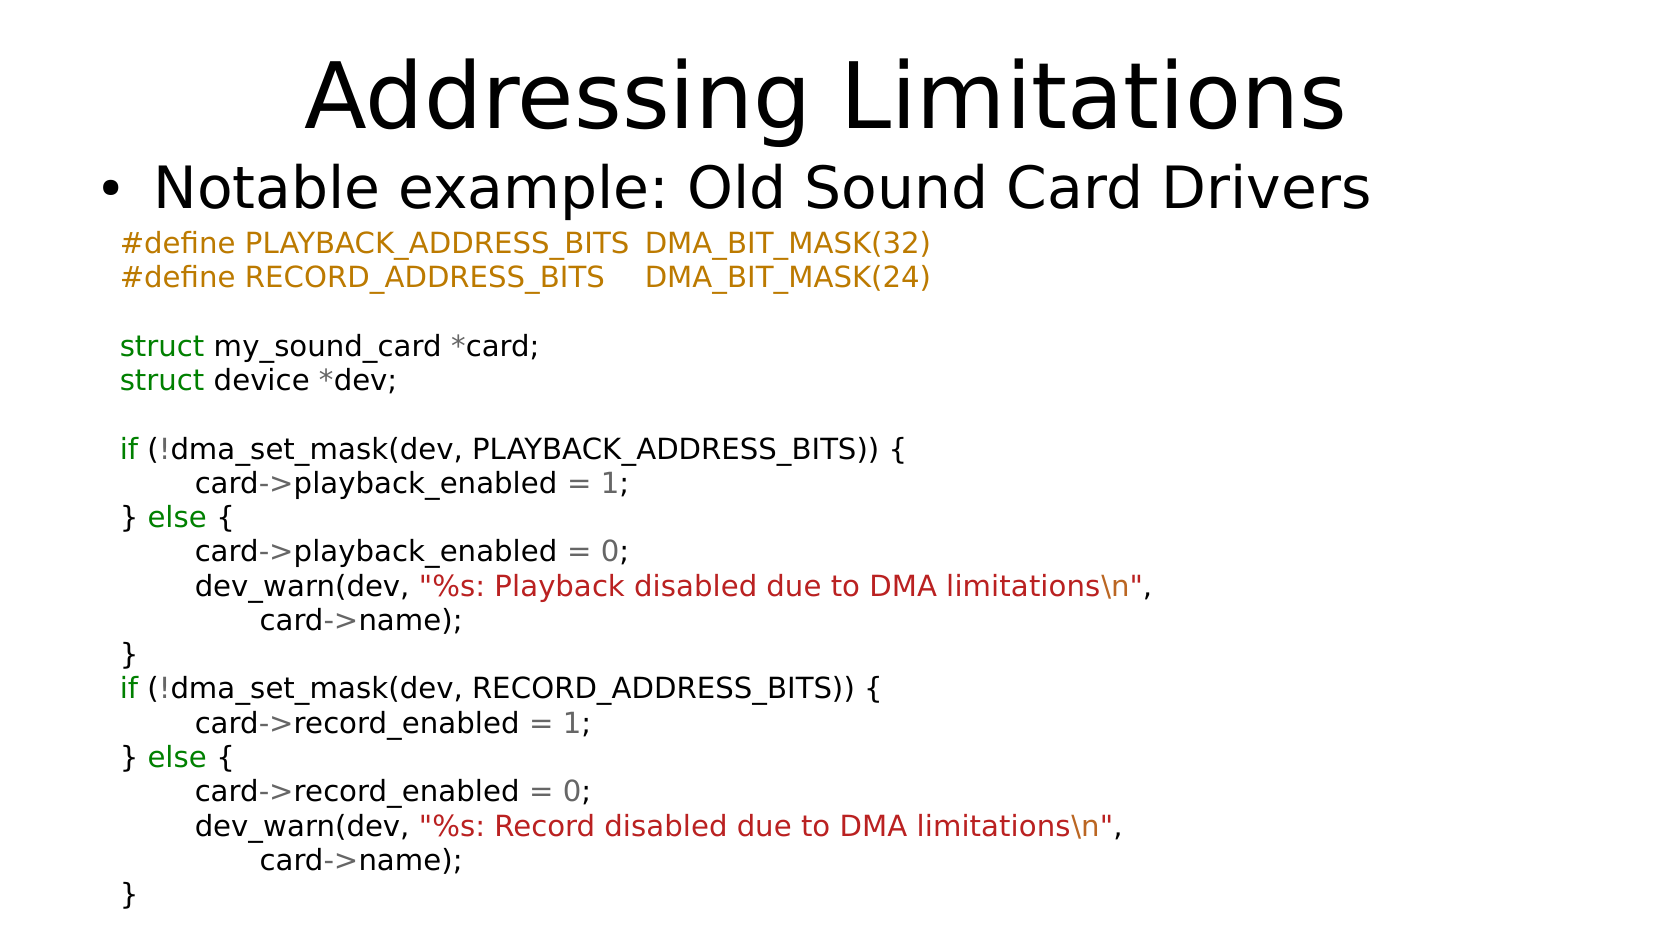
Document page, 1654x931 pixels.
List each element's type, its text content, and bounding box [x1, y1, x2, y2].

text_box #define PLAYBACK_ADDRESS_BITS DMA_BIT_MASK(32) #define RECORD_ADDRESS_BITS DMA_BIT_MASK(24) struct my_sound_card *card; struct device *dev; if (!dma_set_mask(dev, PLAYBACK_ADDRESS_BITS)) { card->playback_enabled = 1; } else { card->playback_enabled = 0; dev_warn(dev, "%s: Playback disabled due to DMA limitations\n", card->name); } if (!dma_set_mask(dev, RECORD_ADDRESS_BITS)) { card->record_enabled = 1; } else { card->record_enabled = 0; dev_warn(dev, "%s: Record disabled due to DMA limitations\n", card->name); } [105, 219, 1531, 919]
list Notable example: Old Sound Card Drivers [82, 154, 1571, 238]
title Addressing Limitations [82, 19, 1571, 154]
